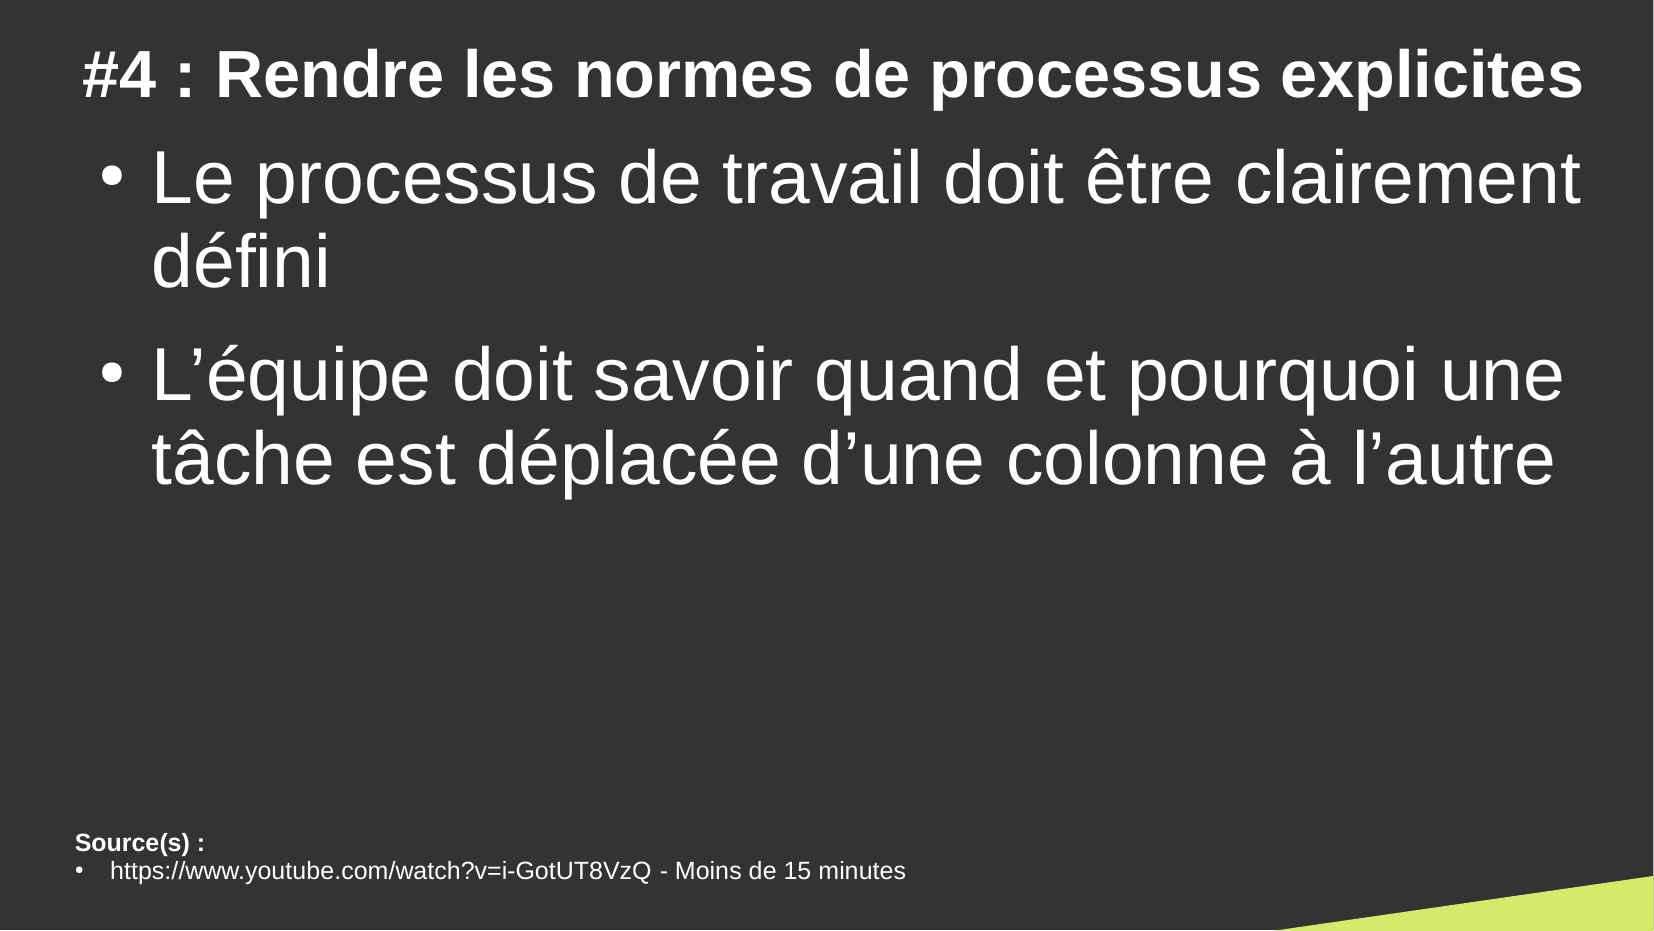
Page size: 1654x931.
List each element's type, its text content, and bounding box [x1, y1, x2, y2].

text_box Source(s) : https://www.youtube.com/watch?v=i-GotUT8VzQ - Moins de 15 minutes [60, 821, 1546, 921]
text_box [1271, 875, 1654, 931]
list Le processus de travail doit être clairement défini L’équipe doit savoir quand et pourquoi une tâche est déplacée d’une colonne à l’autre [80, 135, 1620, 777]
title #4 : Rendre les normes de processus explicites [82, 37, 1619, 119]
